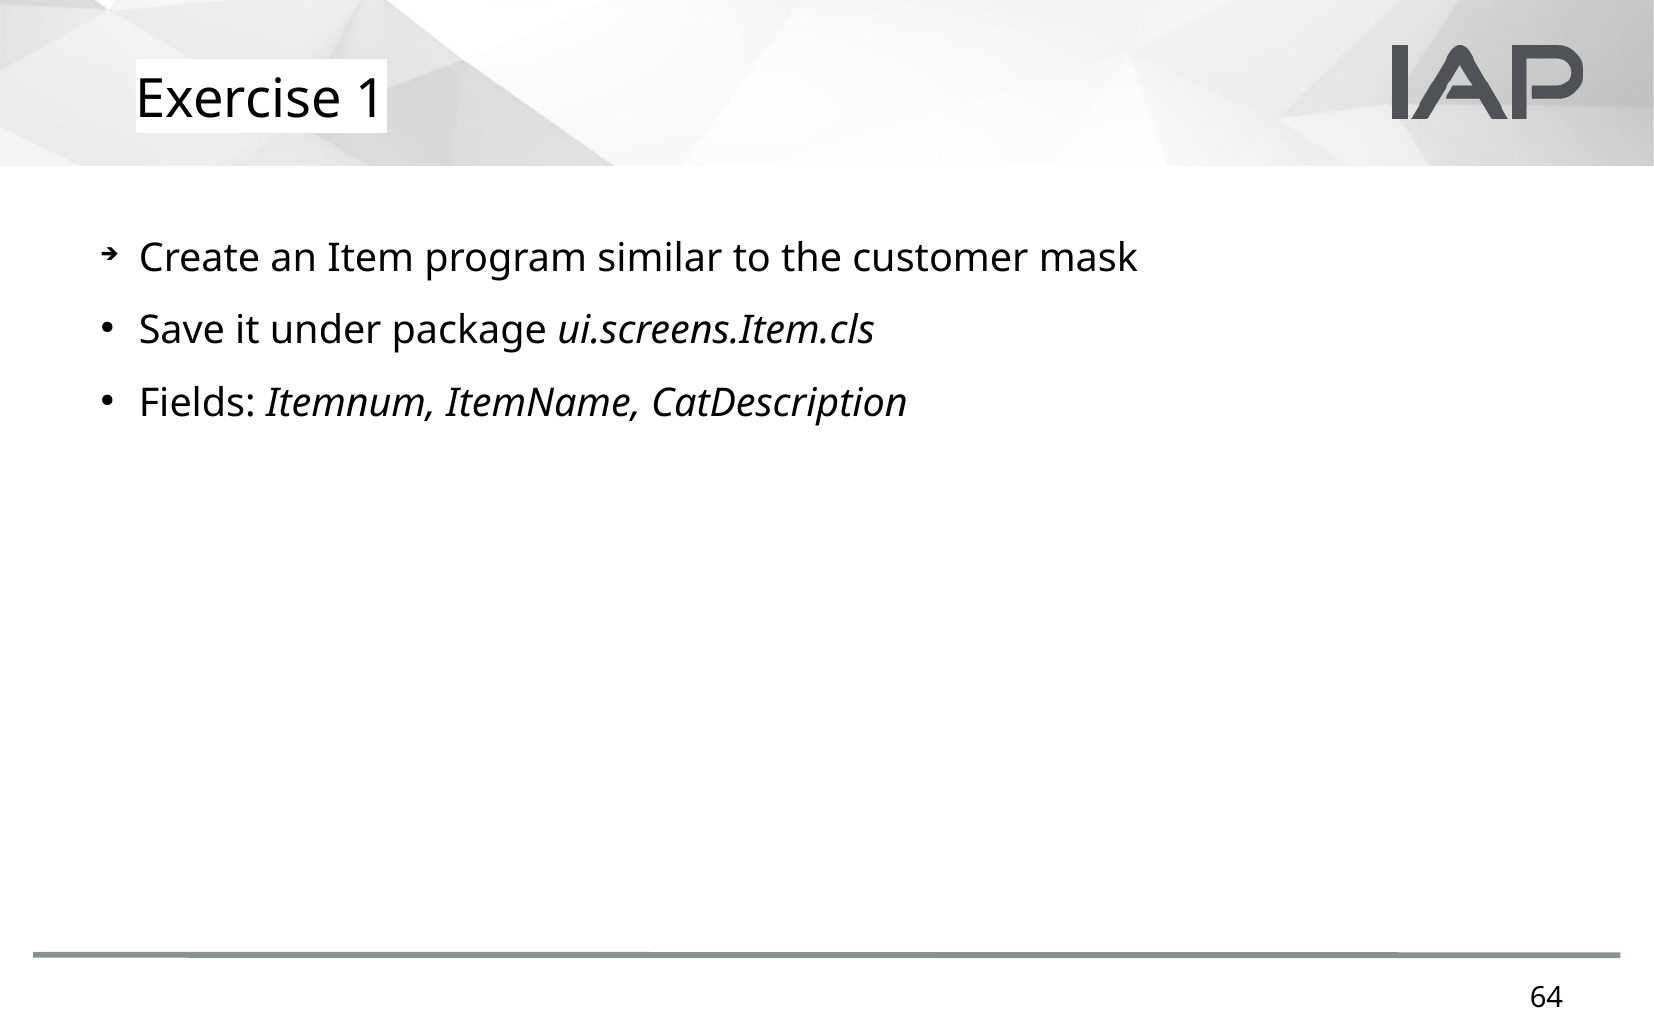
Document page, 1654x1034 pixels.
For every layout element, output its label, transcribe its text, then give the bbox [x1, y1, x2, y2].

list Create an Item program similar to the customer mask Save it under package ui.screens.Item.cls Fields: Itemnum, ItemName, CatDescription [82, 221, 1571, 916]
title Exercise 1 [135, 41, 1264, 152]
picture [0, 0, 1654, 166]
